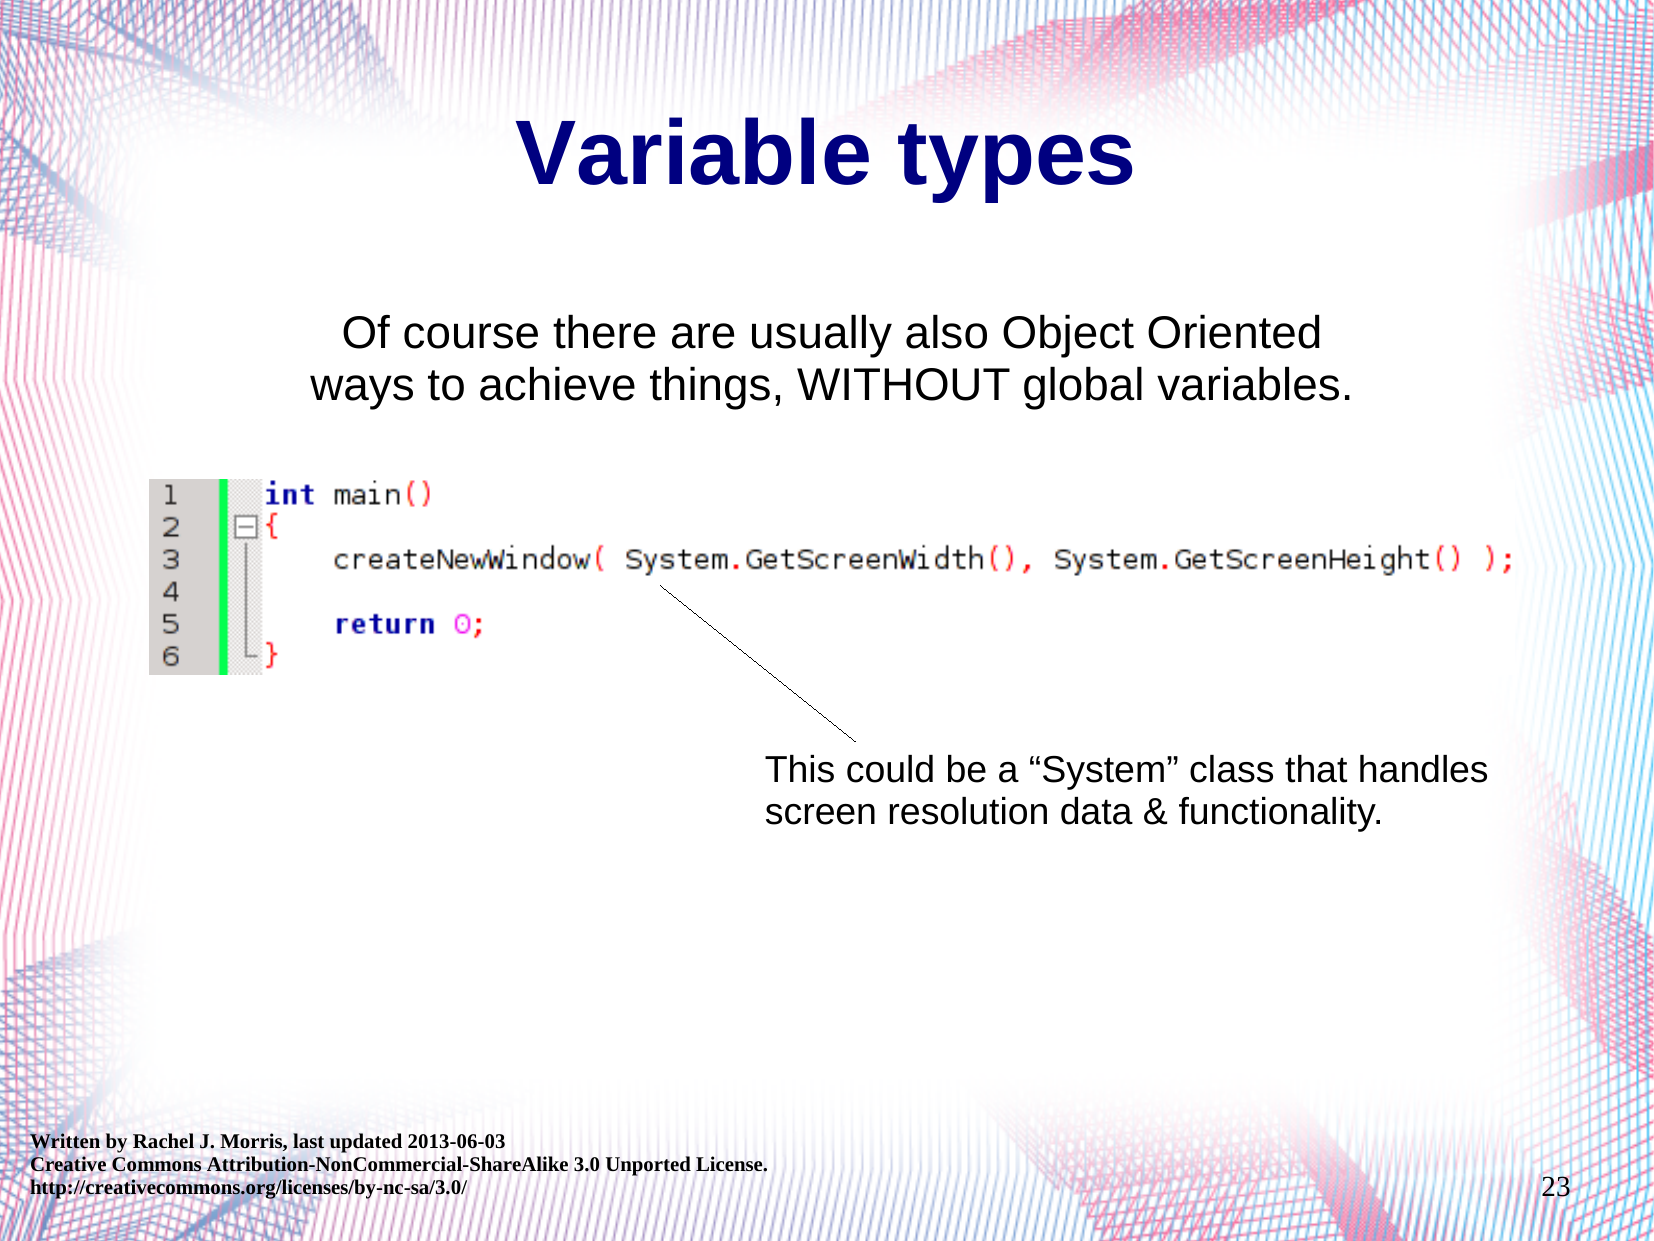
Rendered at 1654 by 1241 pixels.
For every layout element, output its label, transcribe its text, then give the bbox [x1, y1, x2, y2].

text_box Of course there are usually also Object Oriented ways to achieve things, WITHOUT global variables. [270, 300, 1396, 418]
title Variable types [82, 49, 1571, 257]
text_box This could be a “System” class that handles screen resolution data & functionality. [750, 741, 1561, 841]
picture [0, 0, 1654, 1241]
